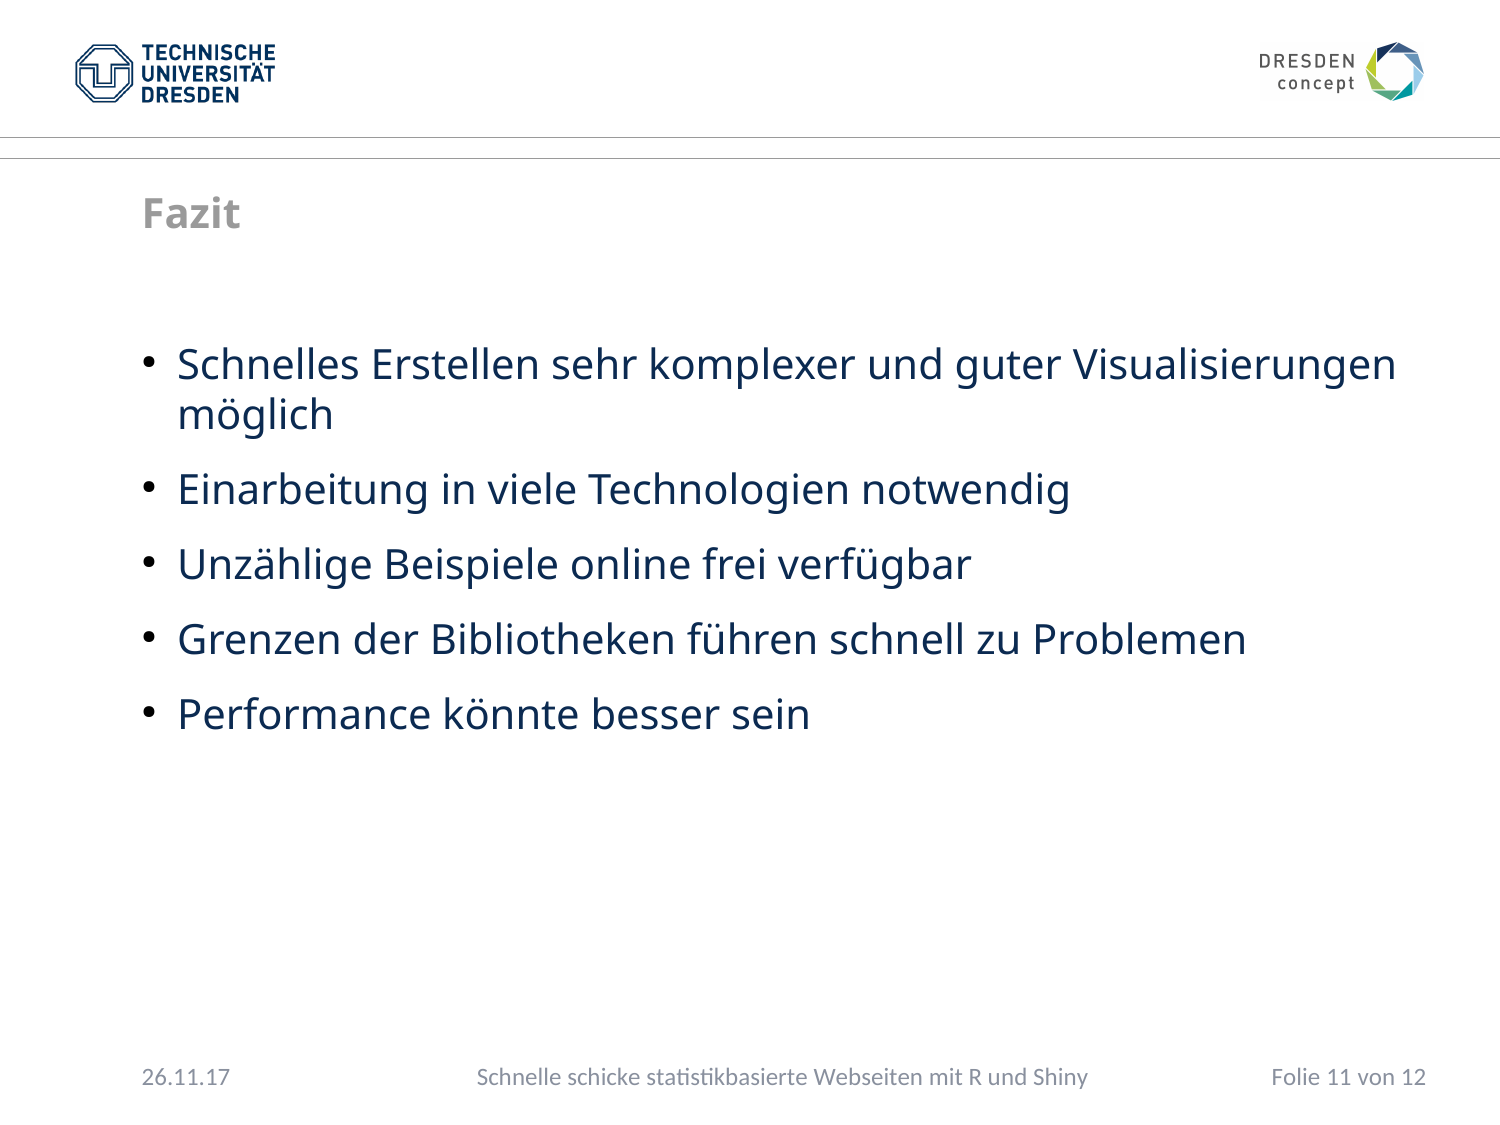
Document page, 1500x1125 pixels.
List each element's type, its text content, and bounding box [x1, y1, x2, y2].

text_box Schnelle schicke statistikbasierte Webseiten mit R und Shiny [464, 1049, 1102, 1091]
list Fazit [141, 187, 1427, 279]
picture [75, 43, 275, 103]
list Schnelles Erstellen sehr komplexer und guter Visualisierungen möglich Einarbeitung in viele Technologien notwendig Unzählige Beispiele online frei verfügbar Grenzen der Bibliotheken führen schnell zu Problemen Performance könnte besser sein [141, 337, 1441, 1000]
text_box Folie <Nummer> von 12 [1113, 1048, 1427, 1091]
picture [1260, 42, 1424, 101]
text_box 26.11.17 [141, 1048, 454, 1091]
